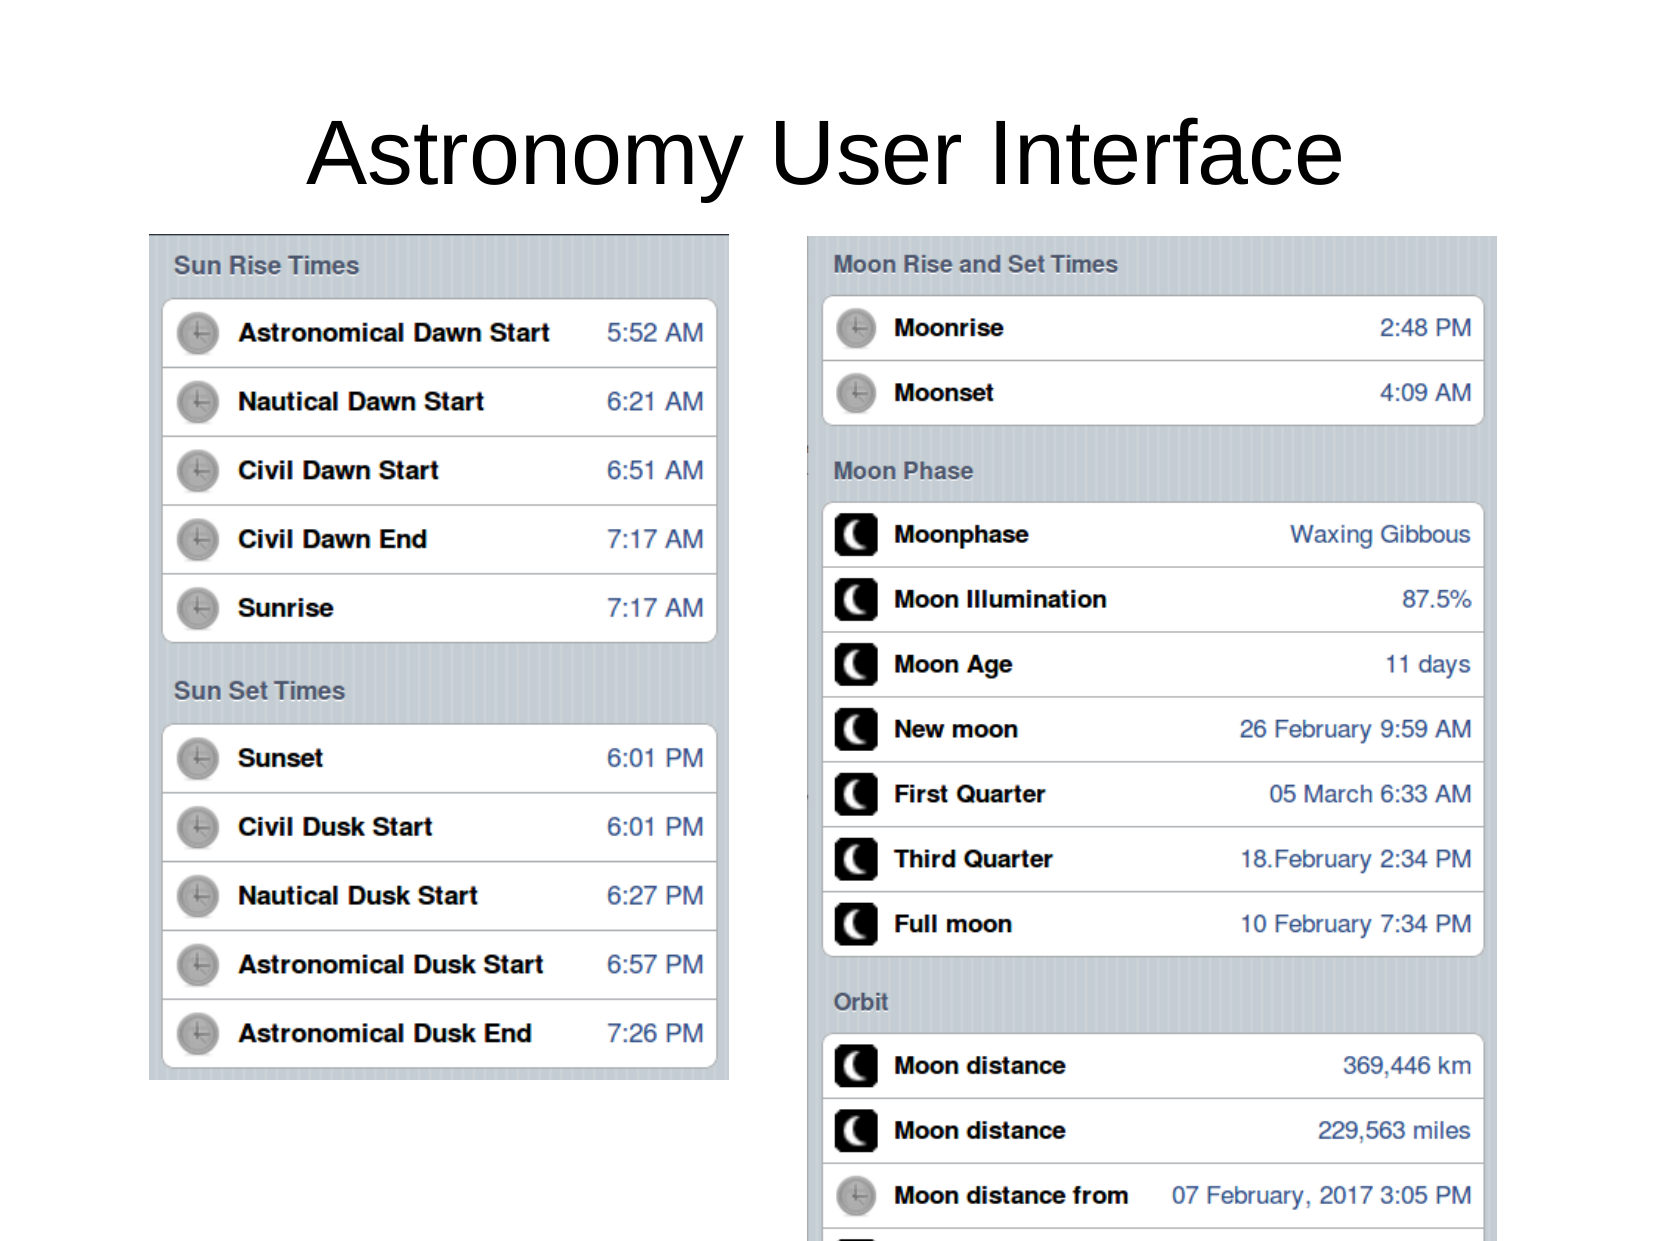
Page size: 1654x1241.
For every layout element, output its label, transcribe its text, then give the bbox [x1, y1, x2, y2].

picture [149, 234, 729, 1081]
title Astronomy User Interface [82, 49, 1571, 257]
picture [807, 236, 1497, 1241]
